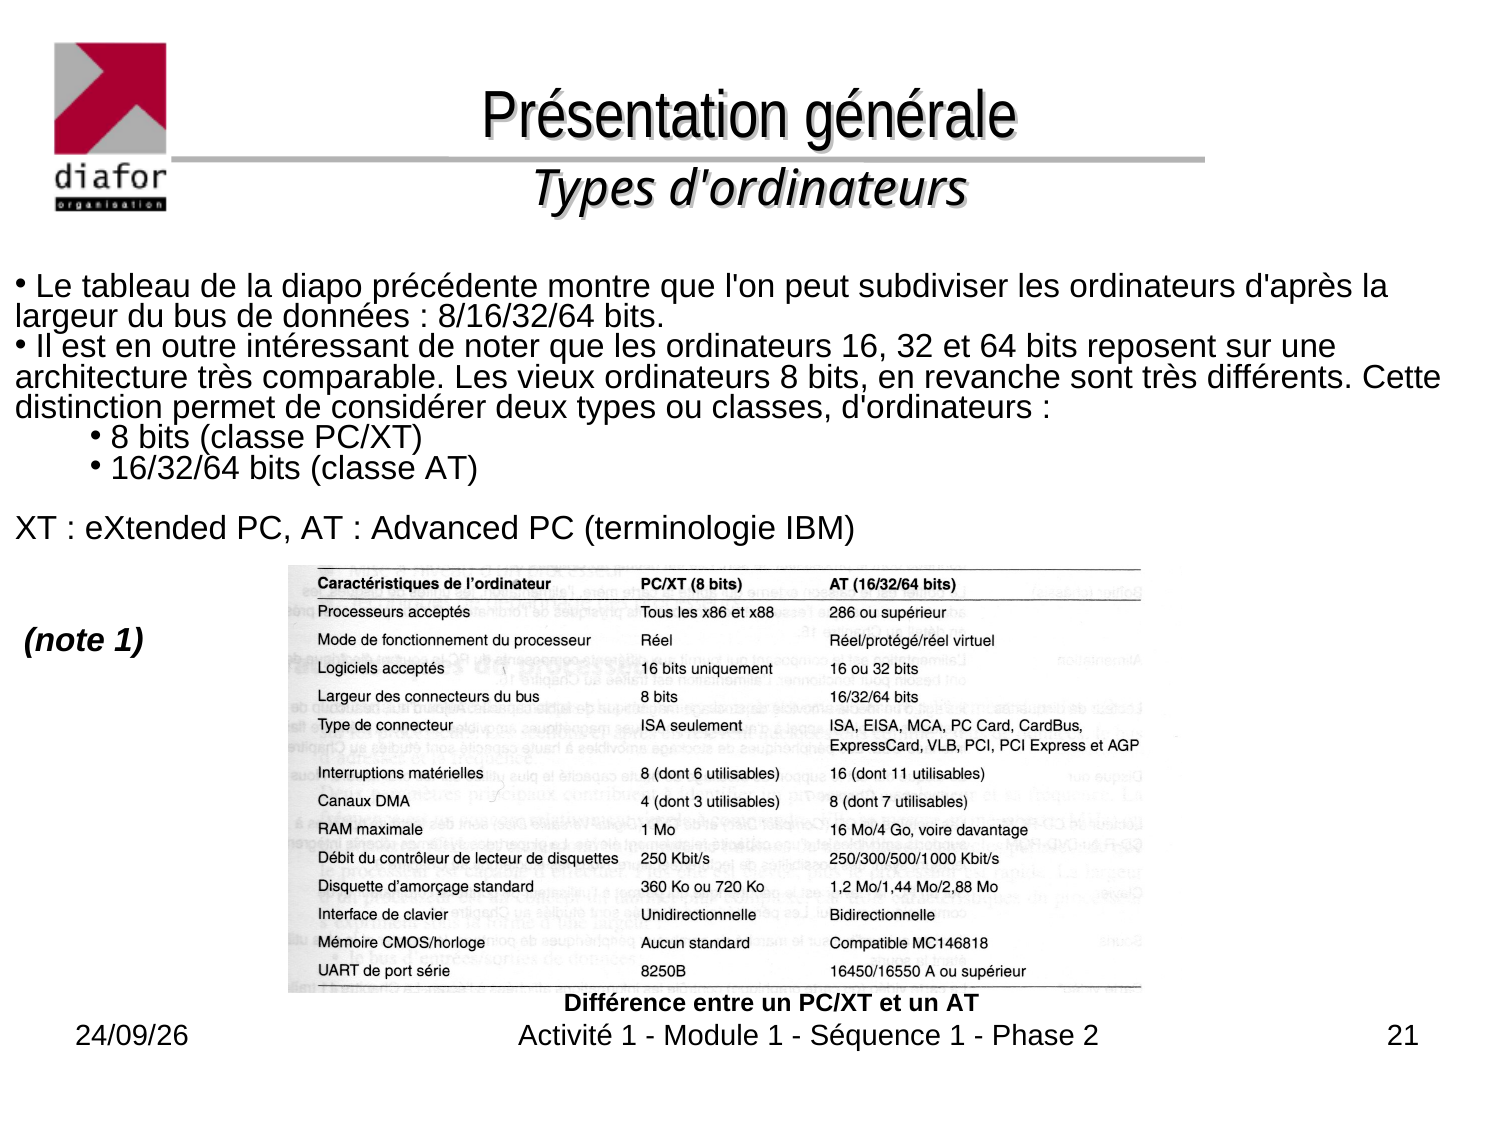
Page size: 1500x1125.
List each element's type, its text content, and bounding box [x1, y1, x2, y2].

text_box Différence entre un PC/XT et un AT [549, 986, 995, 1024]
picture [53, 42, 168, 213]
picture [288, 565, 1182, 993]
text_box (note 1) [9, 620, 288, 666]
text_box Le tableau de la diapo précédente montre que l'on peut subdiviser les ordinateurs d'après la largeur du bus de données : 8/16/32/64 bits. Il est en outre intéressant de noter que les ordinateurs 16, 32 et 64 bits reposent sur une architecture très comparable. Les vieux ordinateurs 8 bits, en revanche sont très différents. Cette distinction permet de considérer deux types ou classes, d'ordinateurs : 8 bits (classe PC/XT) 16/32/64 bits (classe AT) XT : eXtended PC, AT : Advanced PC (terminologie IBM) [0, 265, 1500, 554]
title Présentation générale Types d'ordinateurs [75, 45, 1426, 250]
